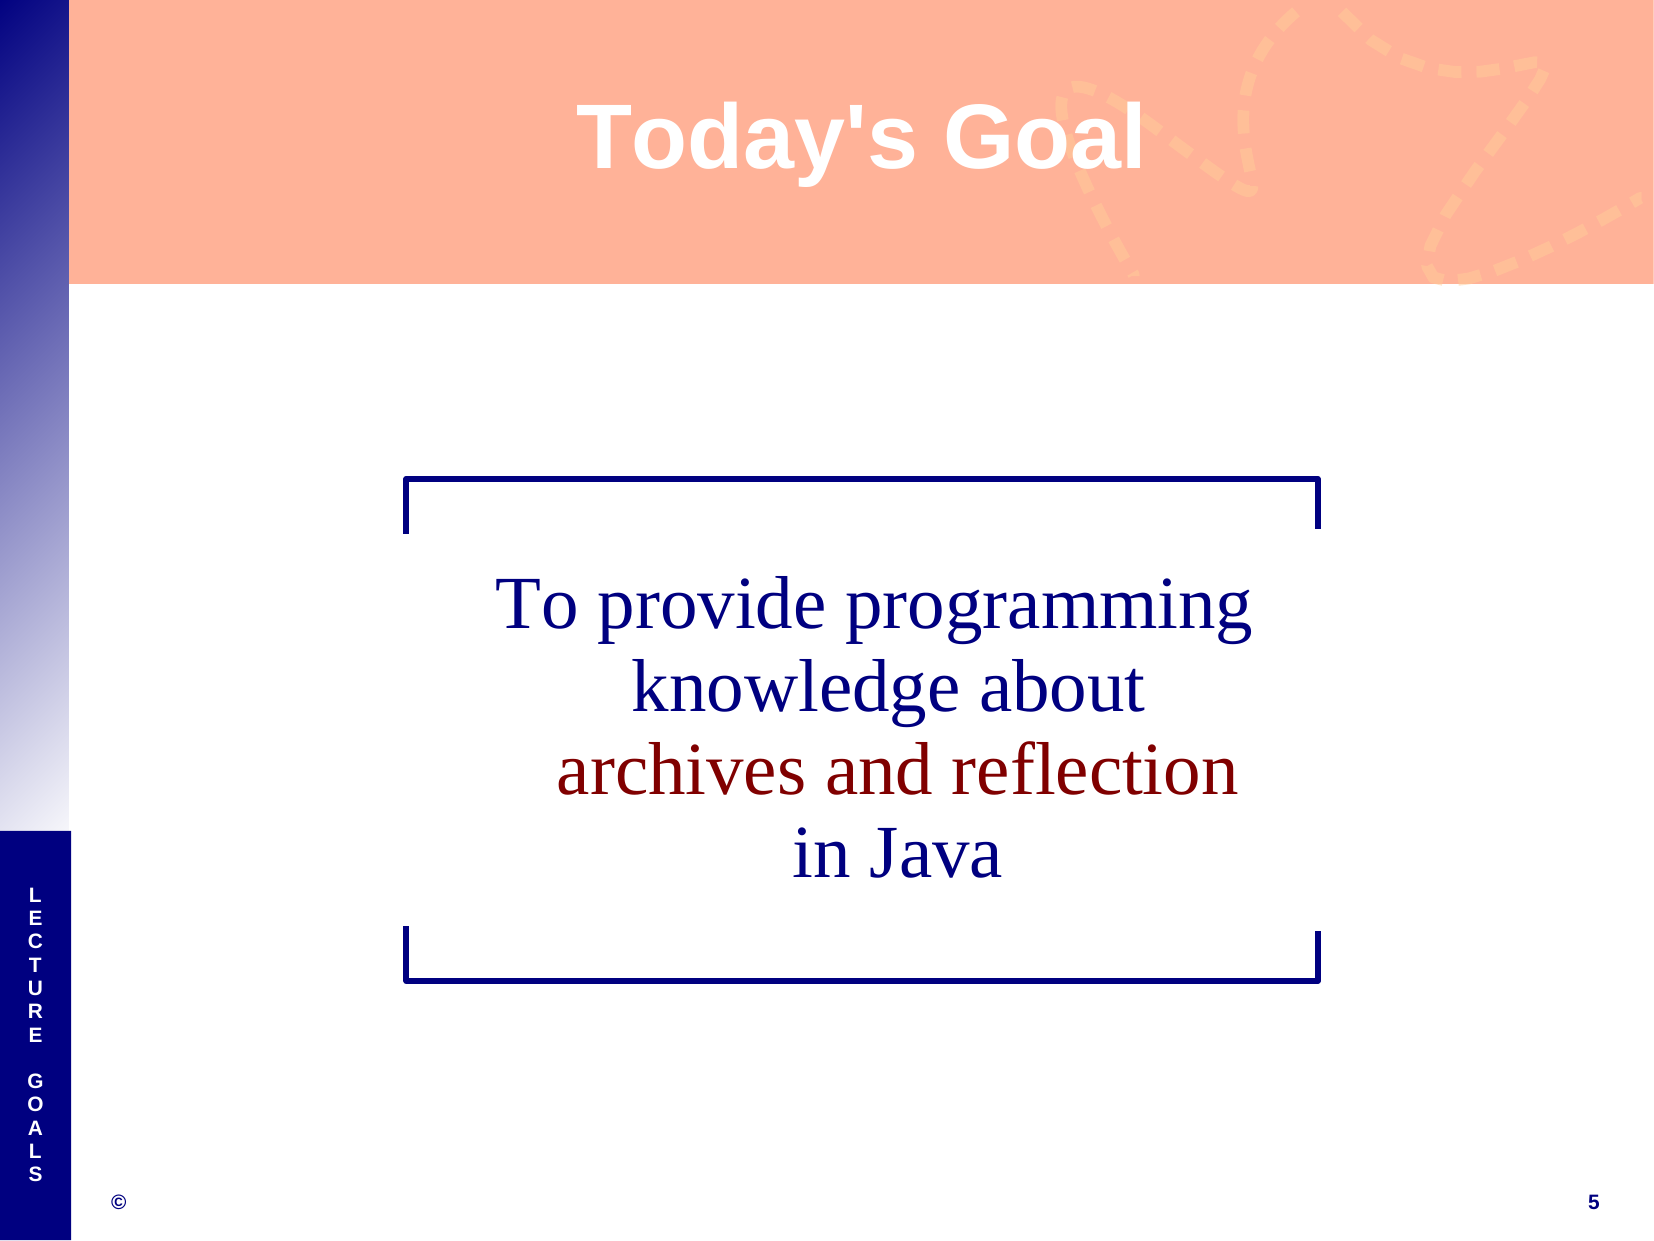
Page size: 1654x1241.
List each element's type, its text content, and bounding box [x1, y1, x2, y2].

text_box L E C T U R E G O A L S [0, 829, 71, 1241]
text_box To provide programming knowledge about archives and reflection in Java [422, 442, 1302, 1014]
title Today's Goal [70, 33, 1654, 241]
